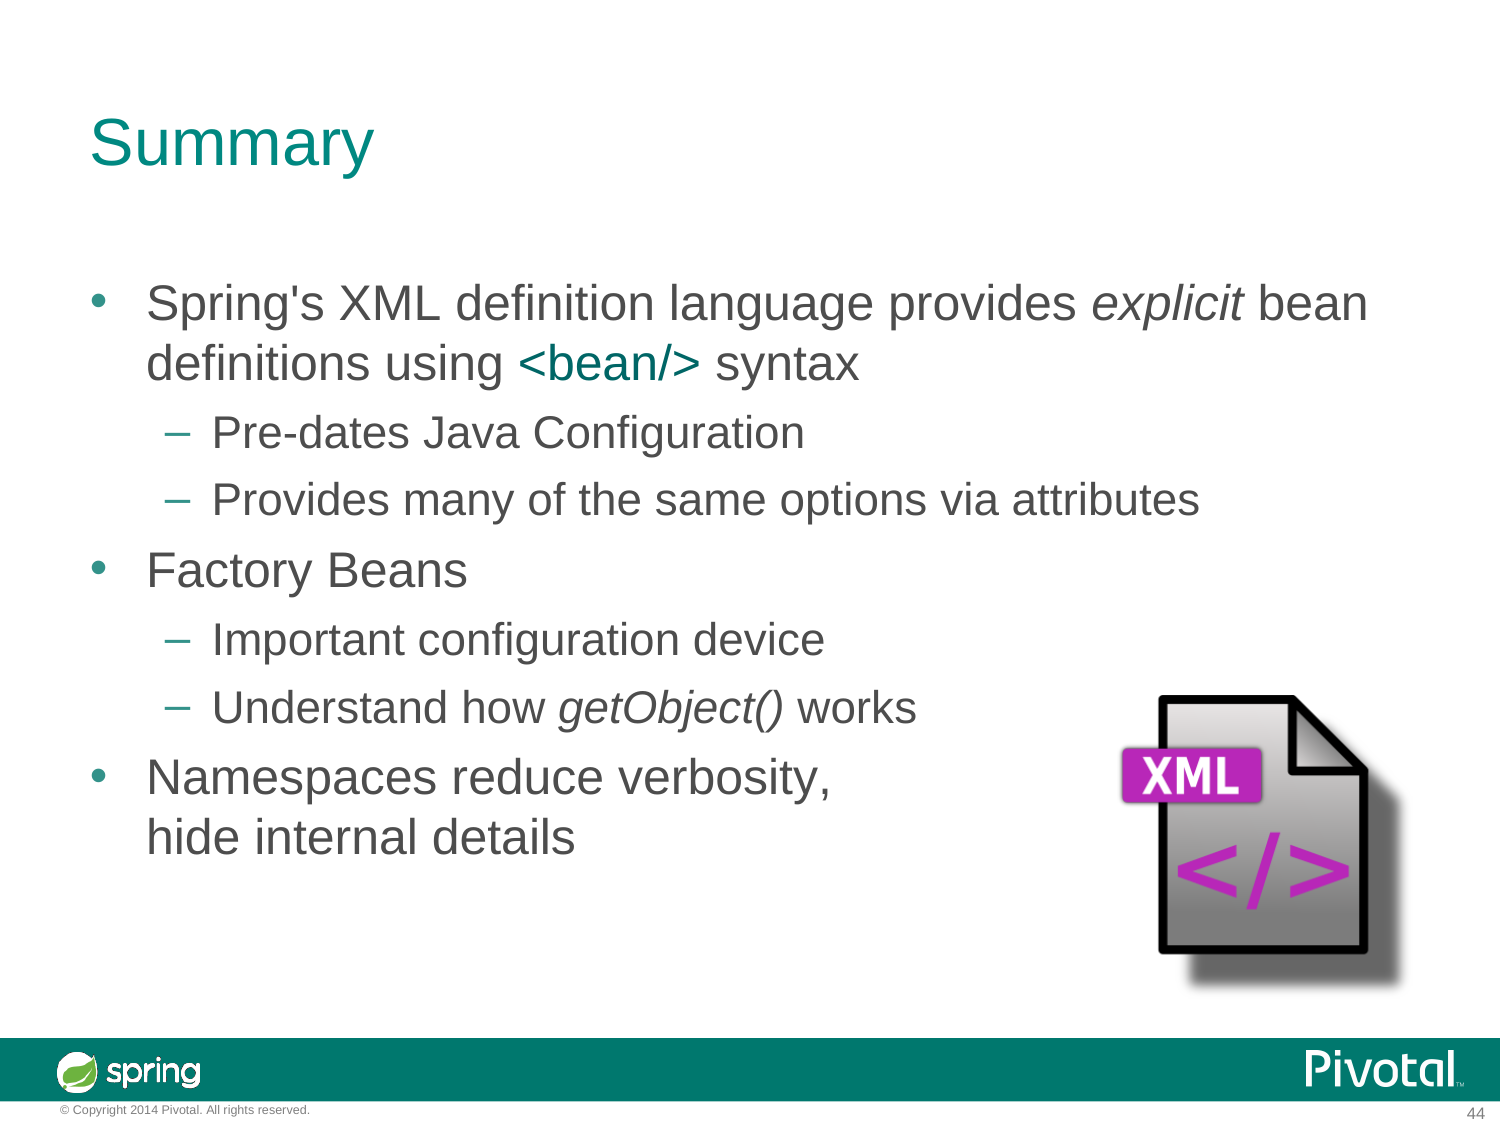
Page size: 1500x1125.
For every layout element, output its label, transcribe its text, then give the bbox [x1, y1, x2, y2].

title Summary [75, 45, 1426, 233]
picture [1117, 695, 1413, 999]
picture [1306, 1050, 1464, 1087]
picture [32, 1041, 210, 1103]
list Spring's XML definition language provides explicit bean definitions using <bean/> syntax Pre-dates Java Configuration Provides many of the same options via attributes Factory Beans Important configuration device Understand how getObject() works Namespaces reduce verbosity, hide internal details [75, 262, 1426, 931]
